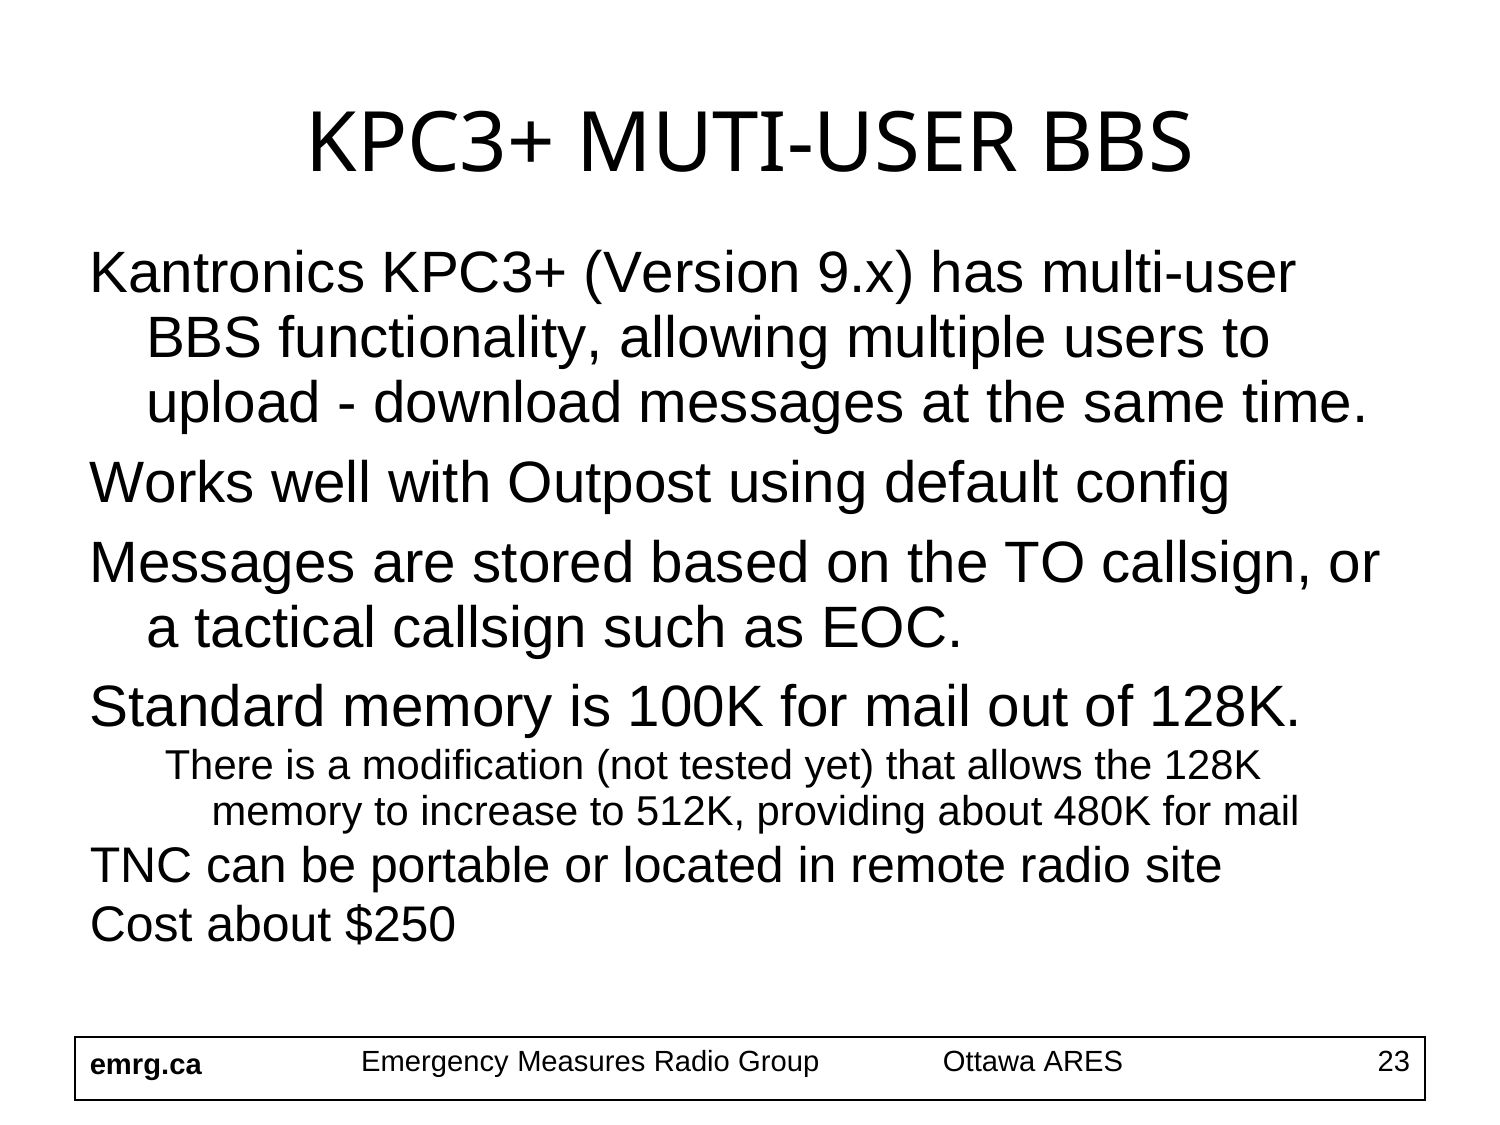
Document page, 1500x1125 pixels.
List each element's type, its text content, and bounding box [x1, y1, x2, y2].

list Kantronics KPC3+ (Version 9.x) has multi-user BBS functionality, allowing multiple users to upload - download messages at the same time. Works well with Outpost using default config Messages are stored based on the TO callsign, or a tactical callsign such as EOC. Standard memory is 100K for mail out of 128K. There is a modification (not tested yet) that allows the 128K memory to increase to 512K, providing about 480K for mail TNC can be portable or located in remote radio site Cost about $250 [75, 232, 1426, 1040]
title KPC3+ MUTI-USER BBS [75, 45, 1426, 232]
